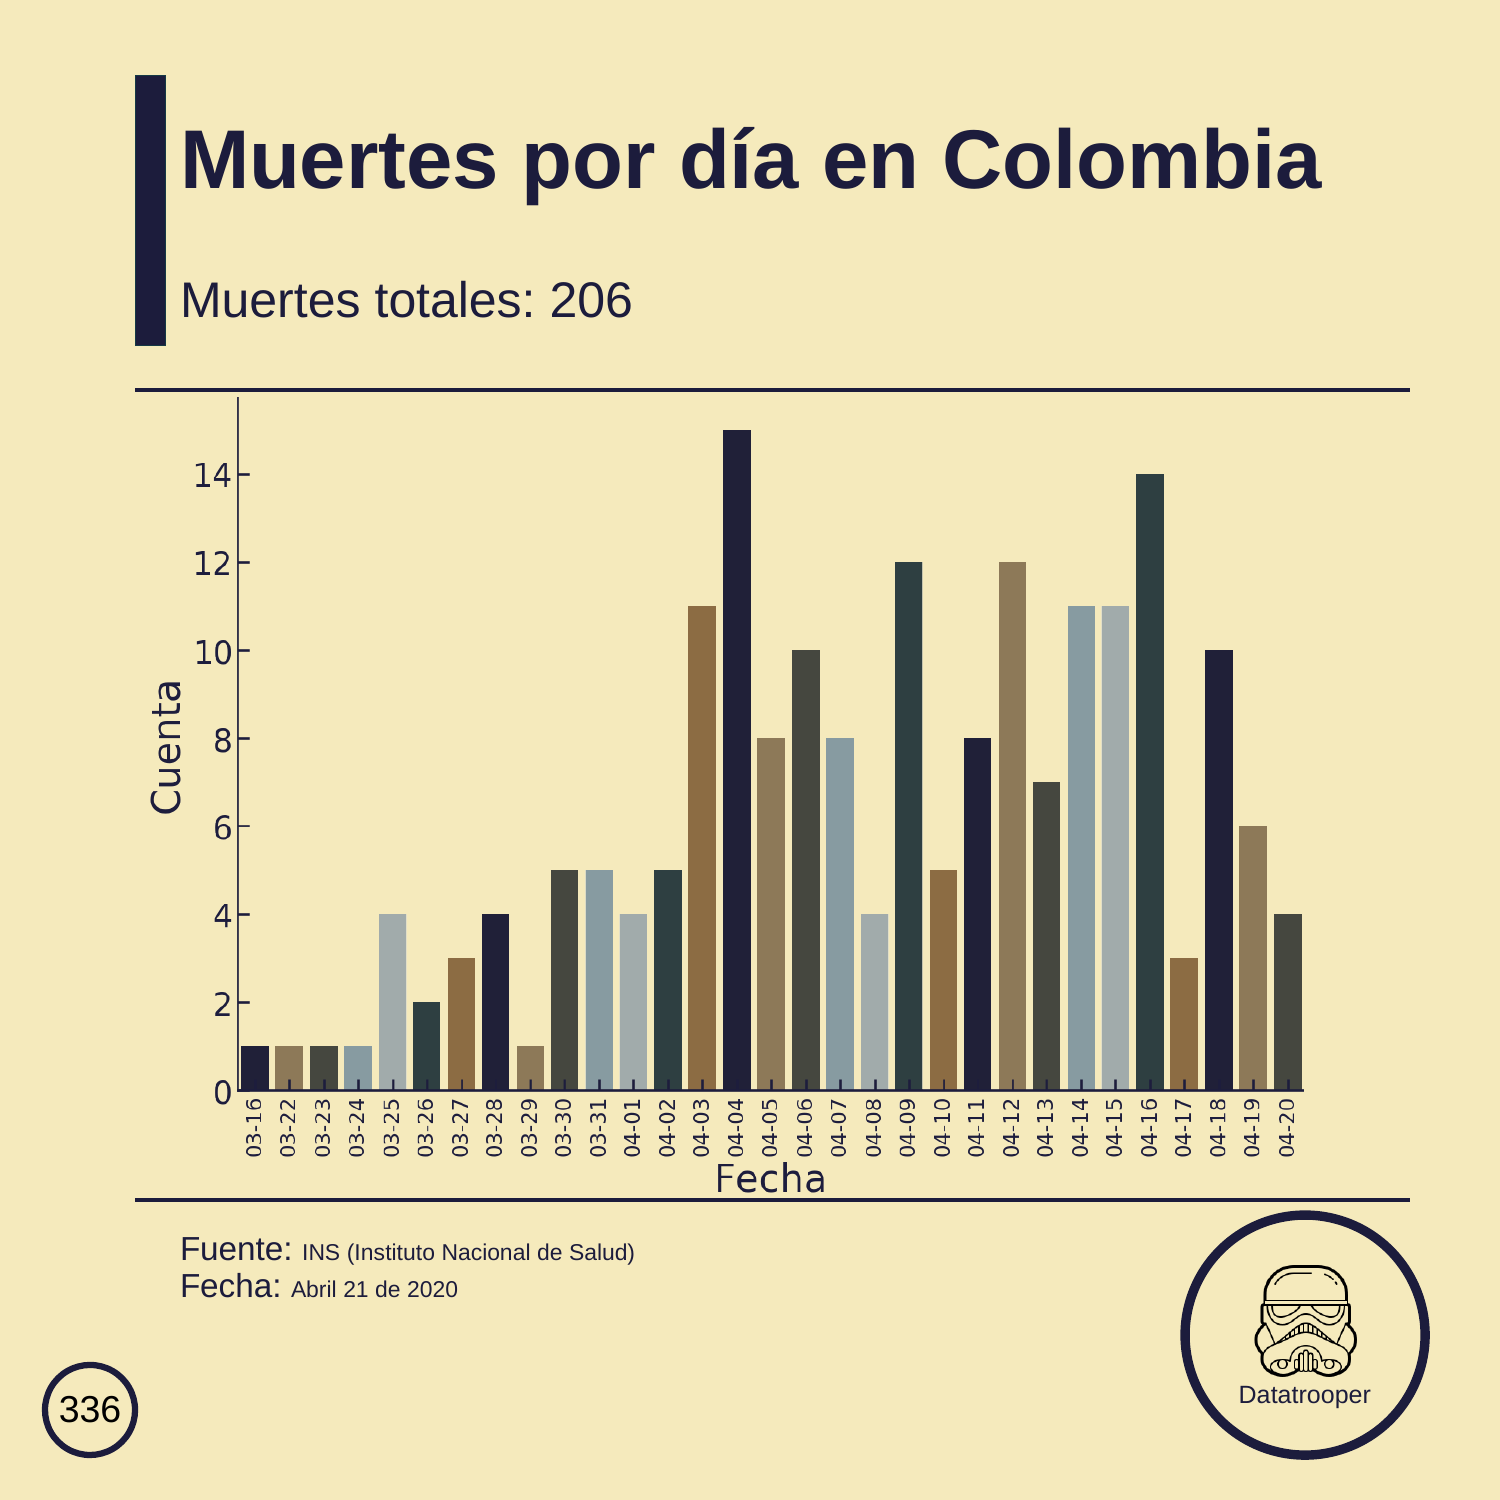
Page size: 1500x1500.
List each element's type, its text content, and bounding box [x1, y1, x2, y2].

picture [148, 397, 1304, 1199]
title Muertes por día en Colombia [180, 64, 1351, 254]
text_box [135, 75, 166, 346]
picture [1230, 1245, 1381, 1379]
text_box Datatrooper [1230, 1379, 1381, 1411]
title Muertes totales: 206 [180, 254, 1351, 346]
text_box [1185, 1215, 1426, 1456]
text_box 336 [45, 1364, 136, 1456]
title Fuente: INS (Instituto Nacional de Salud) Fecha: Abril 21 de 2020 [180, 1202, 1201, 1342]
